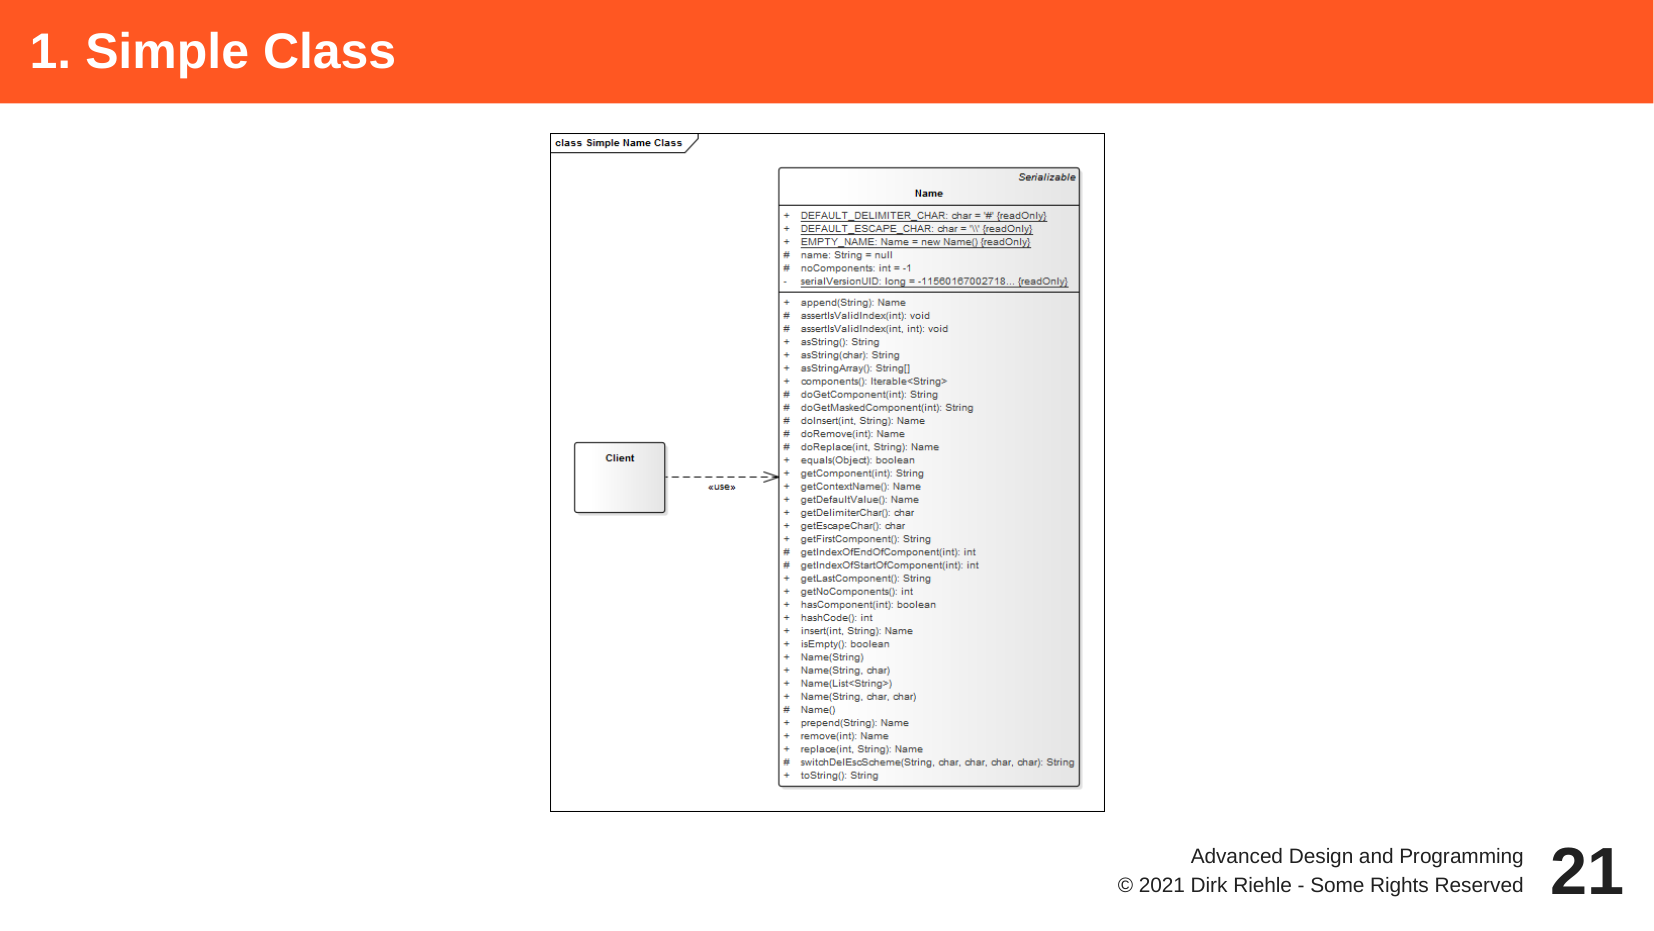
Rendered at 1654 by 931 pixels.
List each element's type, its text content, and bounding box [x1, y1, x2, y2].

picture [487, 132, 1167, 813]
title 1. Simple Class [0, 0, 1654, 104]
